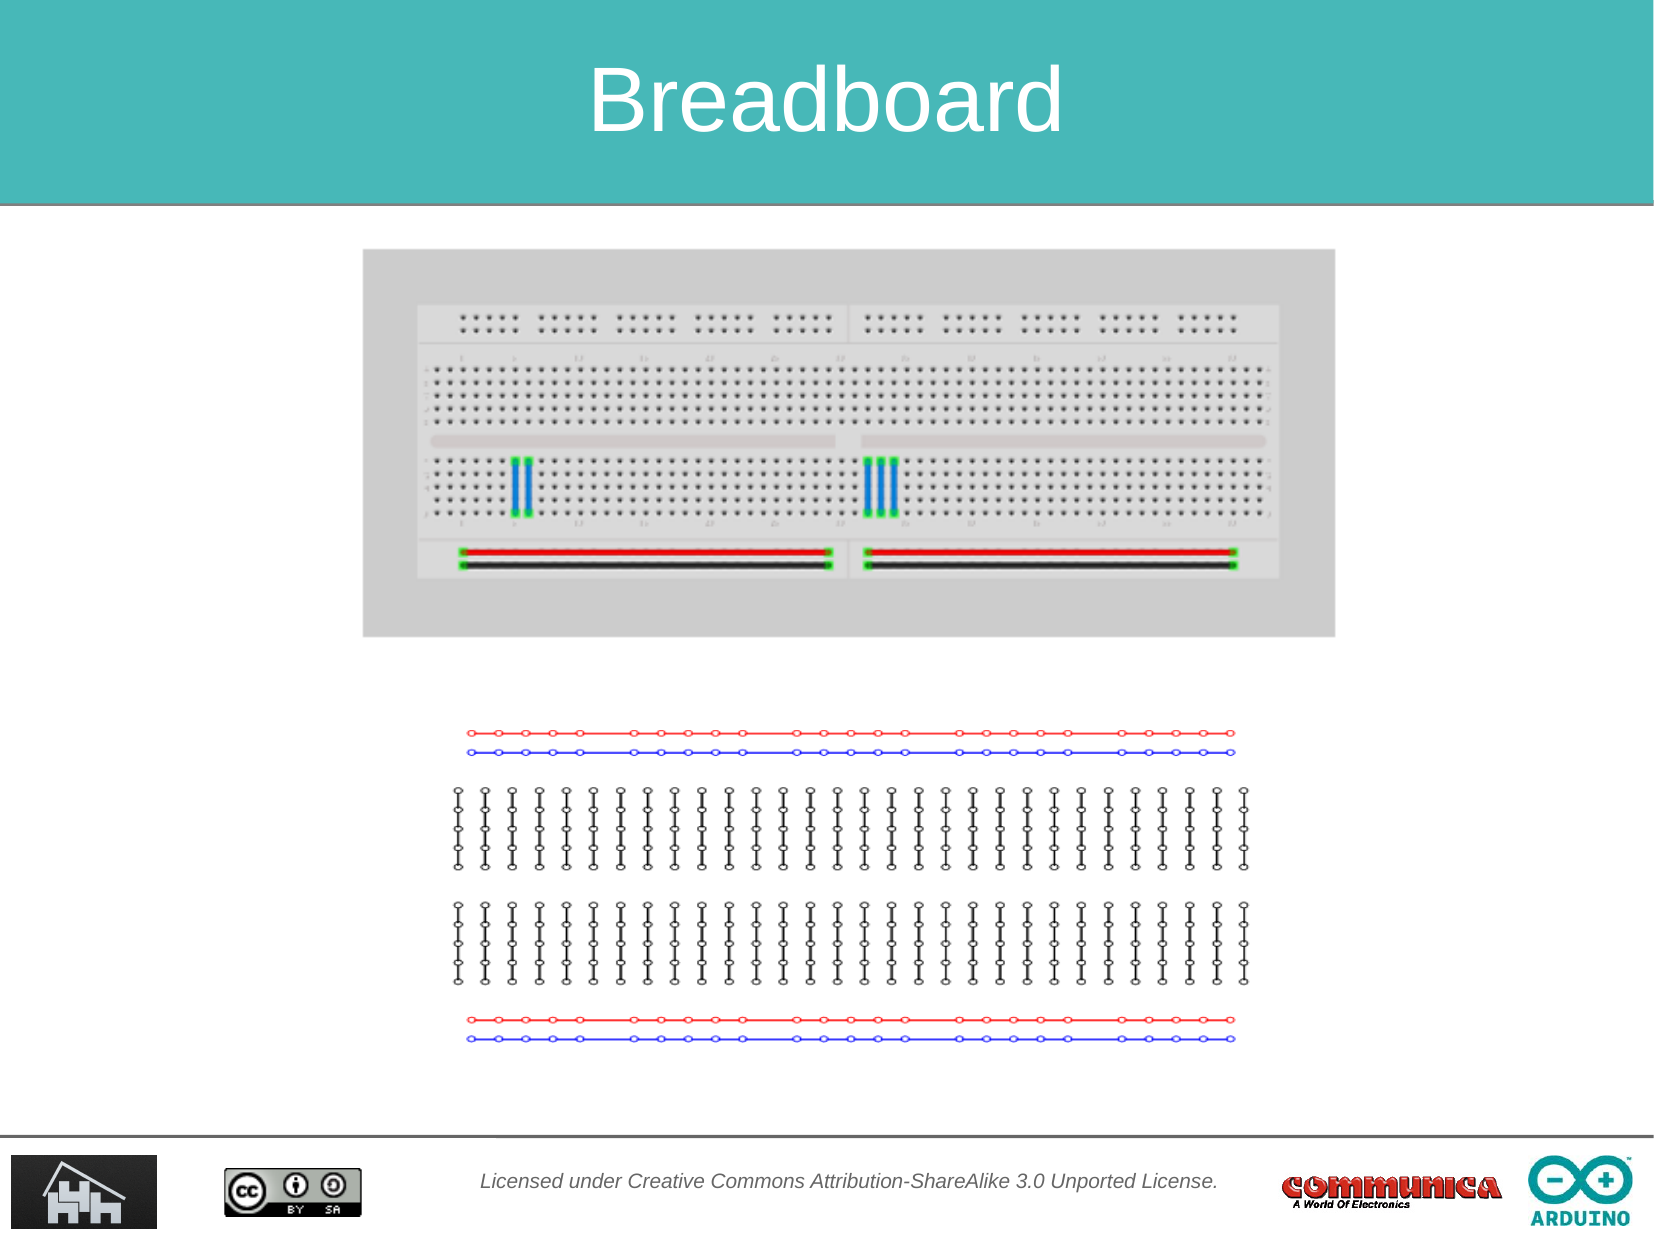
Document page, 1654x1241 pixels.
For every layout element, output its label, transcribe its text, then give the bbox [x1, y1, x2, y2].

picture [11, 1155, 157, 1229]
picture [224, 1168, 362, 1217]
picture [342, 236, 1359, 655]
picture [1264, 1144, 1654, 1241]
title Breadboard [0, 0, 1654, 204]
picture [283, 673, 1418, 1099]
